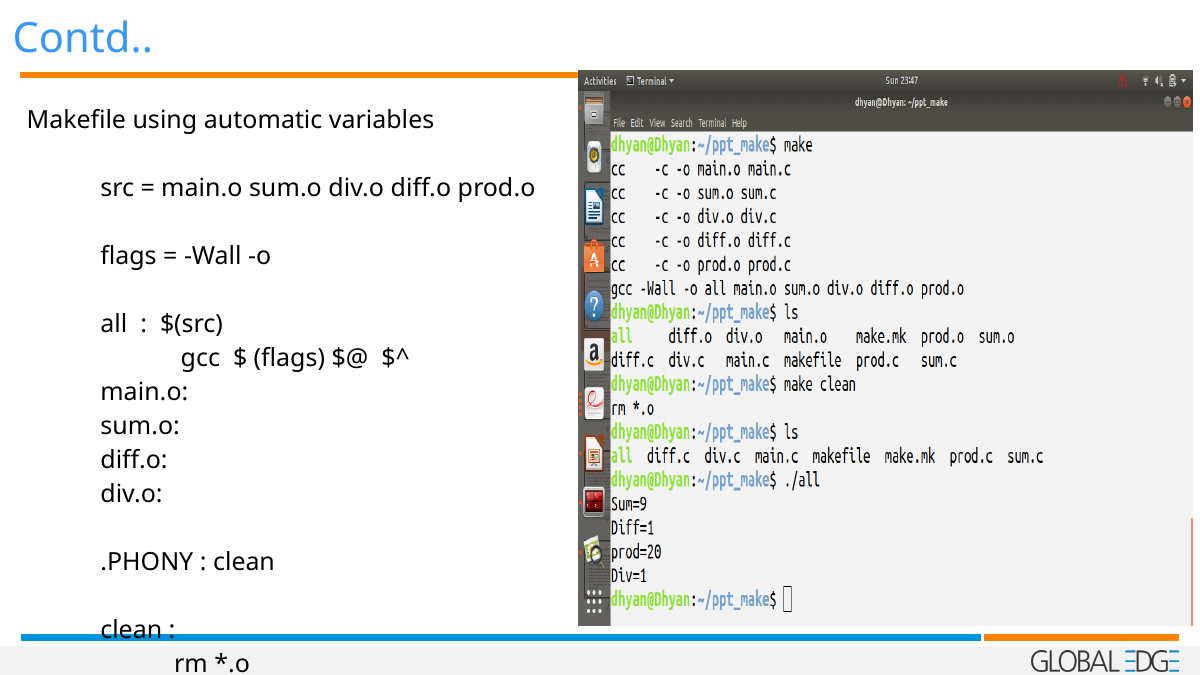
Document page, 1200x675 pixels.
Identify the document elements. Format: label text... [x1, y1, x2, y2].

picture [578, 70, 1193, 626]
title Contd.. [12, 9, 1088, 63]
text_box Makefile using automatic variables src = main.o sum.o div.o diff.o prod.o flags = -Wall -o all : $(src) gcc $ (flags) $@ $^ main.o: sum.o: diff.o: div.o: .PHONY : clean clean : rm *.o [11, 94, 591, 637]
picture [1031, 650, 1179, 672]
